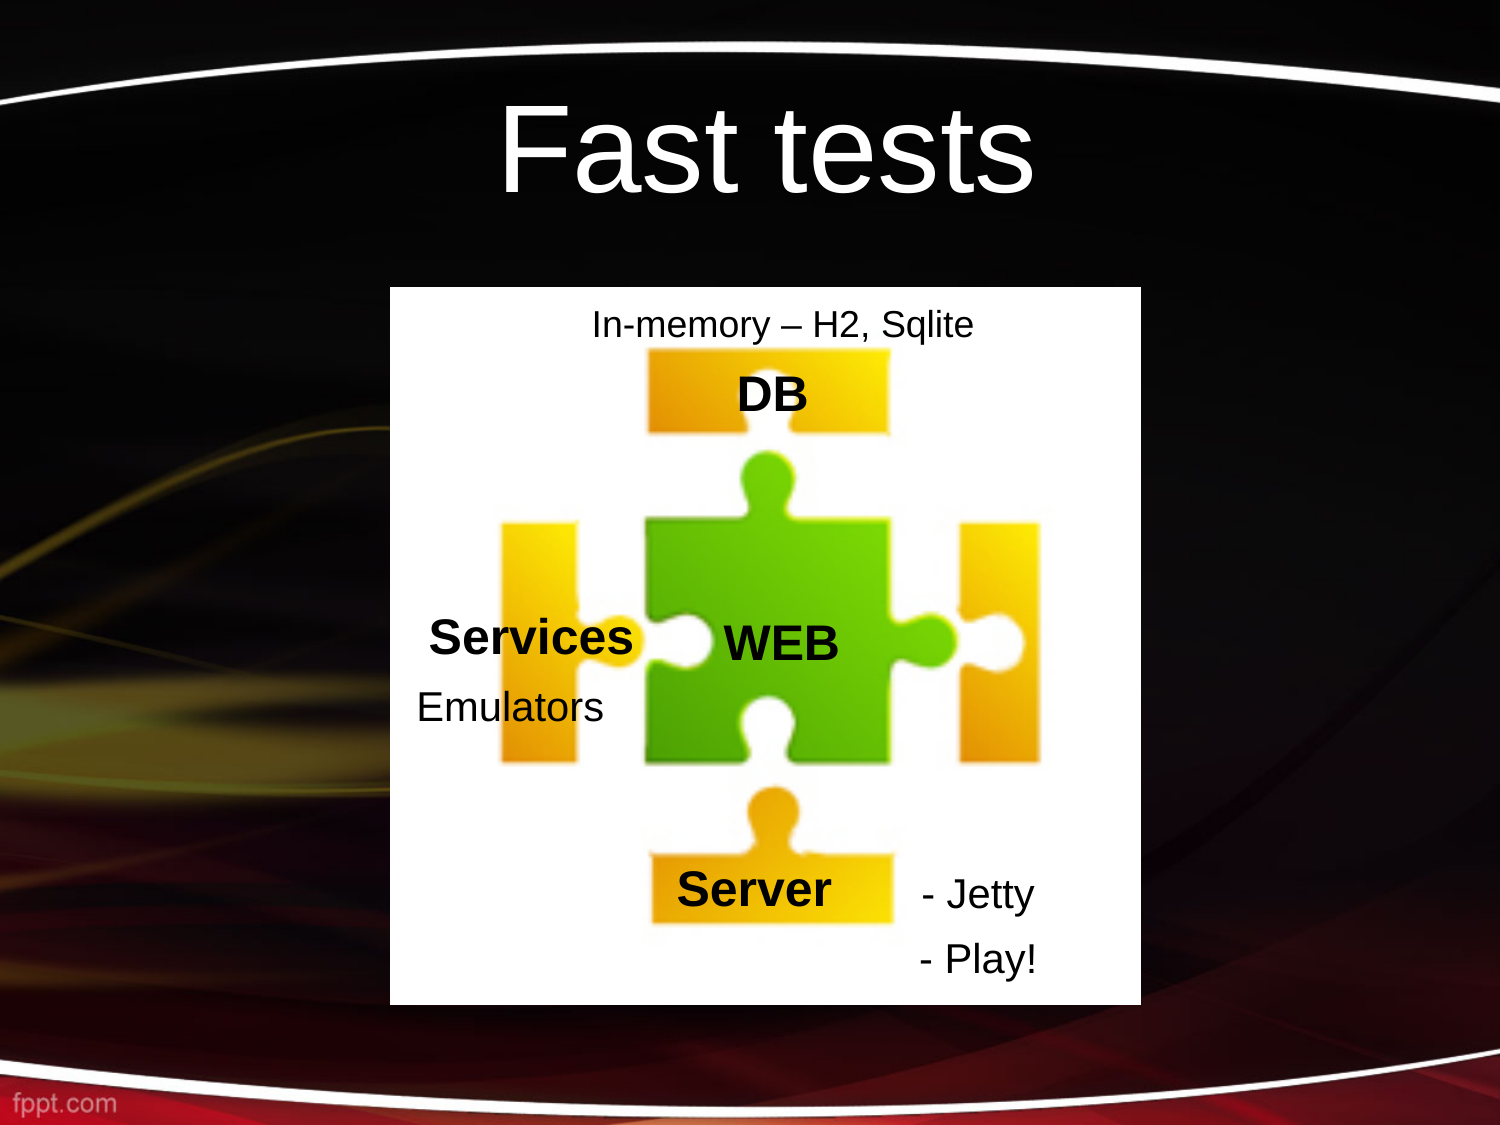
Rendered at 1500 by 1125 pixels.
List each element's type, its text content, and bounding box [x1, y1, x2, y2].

text_box Services [414, 597, 671, 673]
list Fast tests [250, 59, 1228, 225]
text_box DB [721, 353, 824, 429]
text_box WEB [708, 603, 856, 679]
text_box Emulators [393, 672, 628, 738]
text_box - Play! [876, 924, 1081, 989]
text_box - Jetty [876, 859, 1081, 924]
picture [0, 0, 1500, 1125]
text_box Server [661, 849, 876, 924]
text_box In-memory – H2, Sqlite [576, 292, 991, 353]
